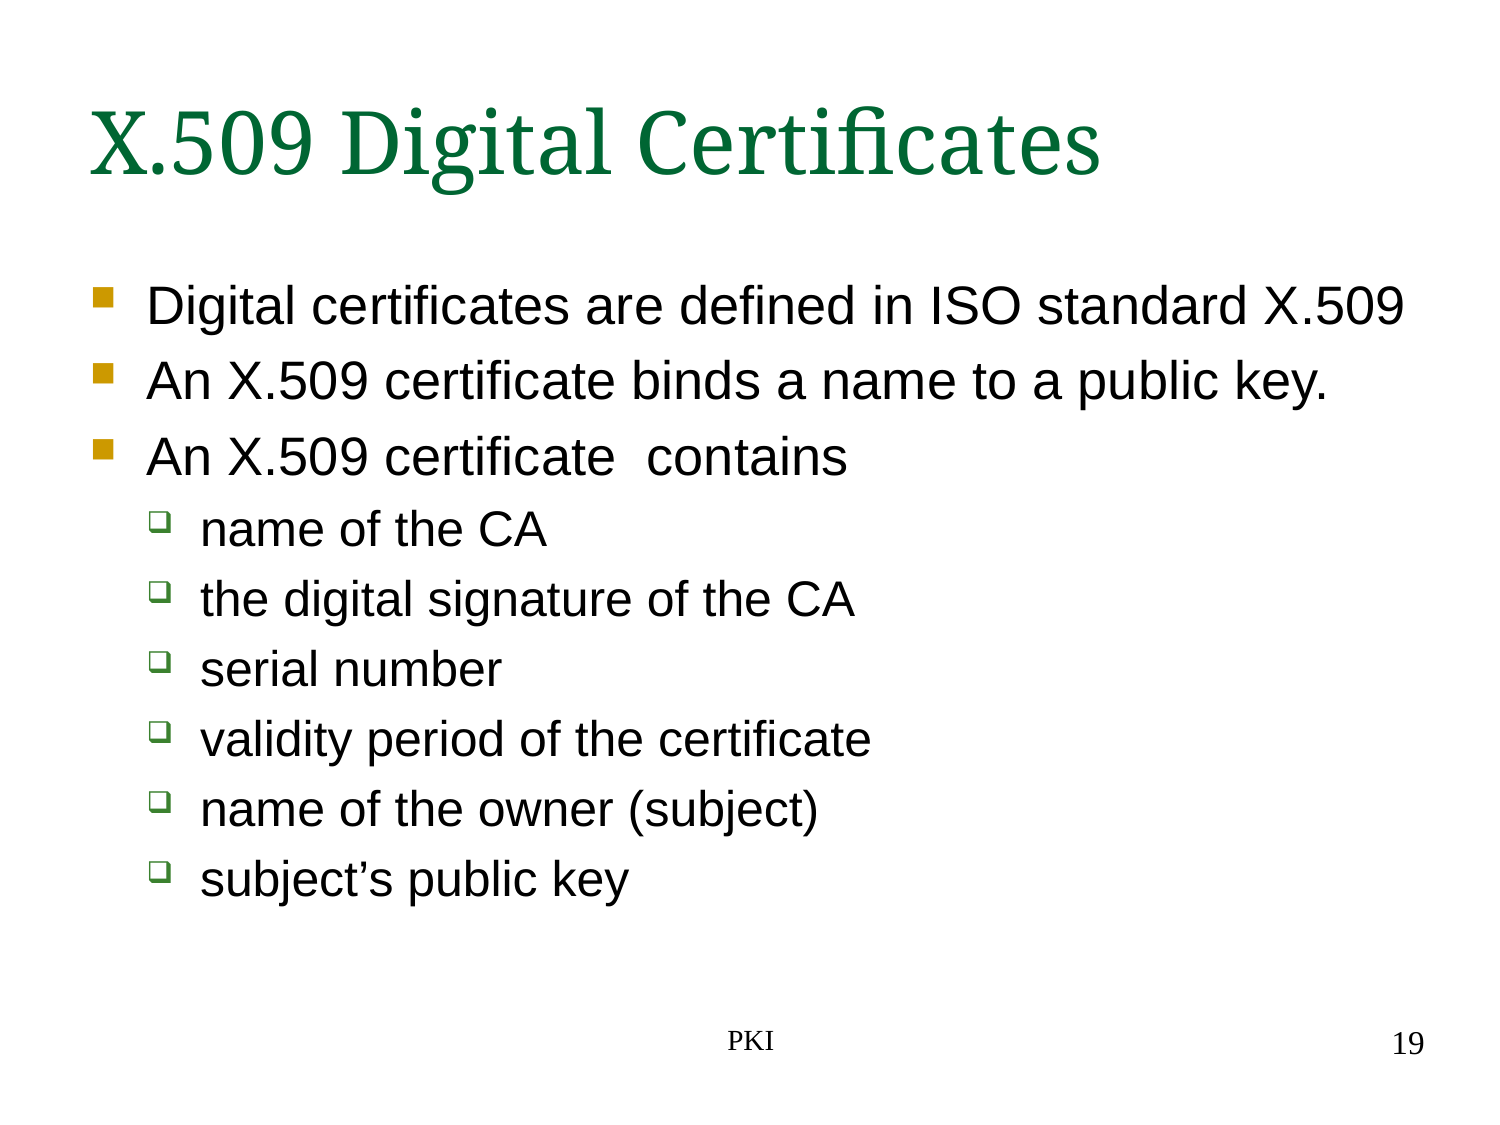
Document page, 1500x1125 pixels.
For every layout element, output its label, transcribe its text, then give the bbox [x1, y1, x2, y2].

title X.509 Digital Certificates [75, 45, 1425, 233]
list Digital certificates are defined in ISO standard X.509 An X.509 certificate binds a name to a public key. An X.509 certificate contains name of the CA the digital signature of the CA serial number validity period of the certificate name of the owner (subject) subject’s public key [75, 262, 1425, 1006]
